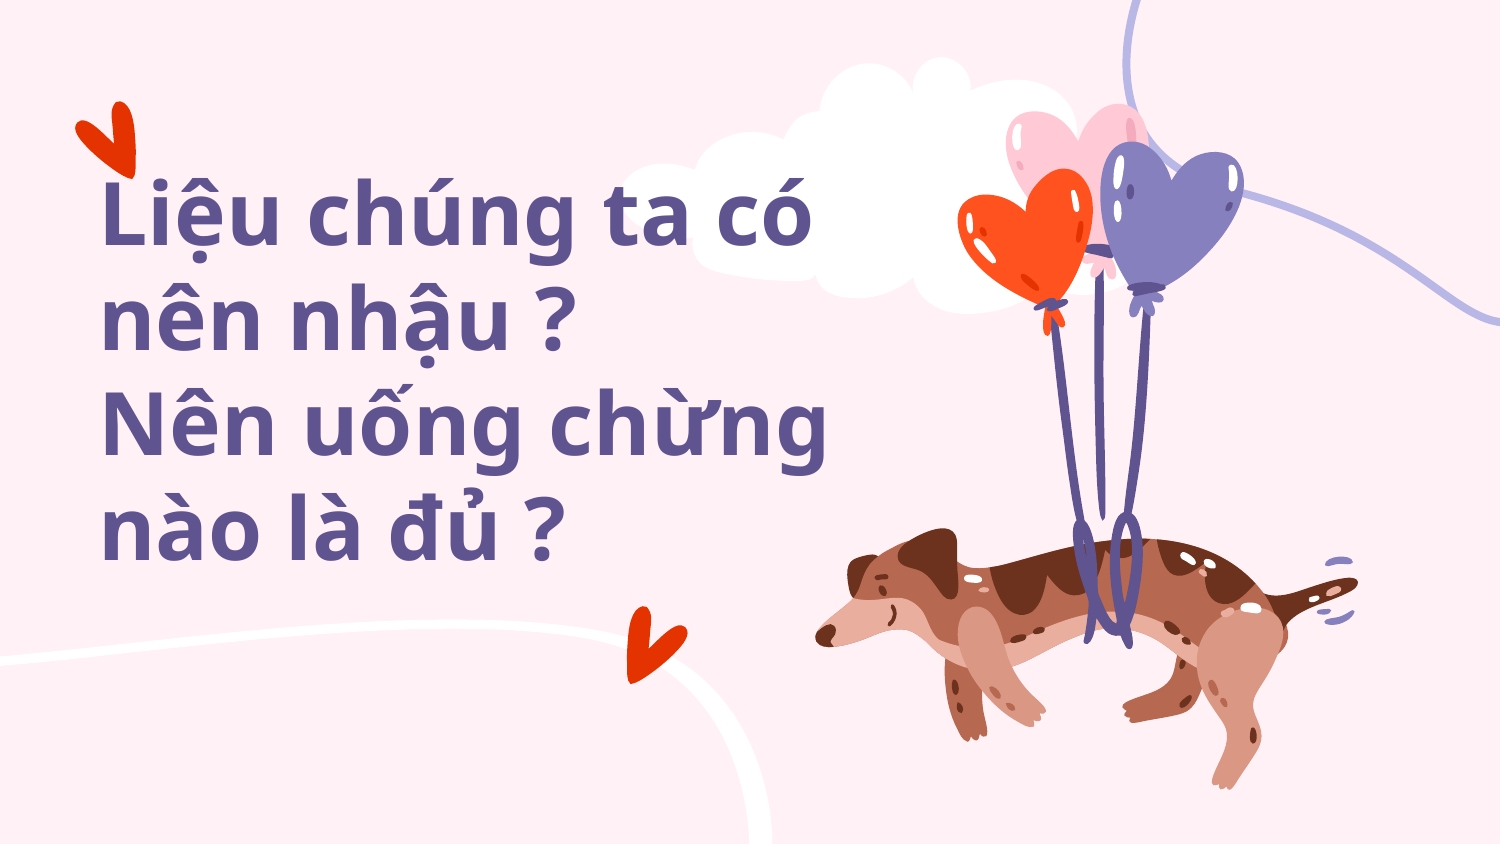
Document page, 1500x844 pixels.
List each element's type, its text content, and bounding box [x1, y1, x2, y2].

text_box [815, 103, 1359, 790]
title Liệu chúng ta có nên nhậu ? Nên uống chừng nào là đủ ? [83, 274, 990, 594]
text_box [1324, 556, 1354, 567]
text_box [1324, 610, 1355, 625]
text_box [1316, 608, 1332, 615]
